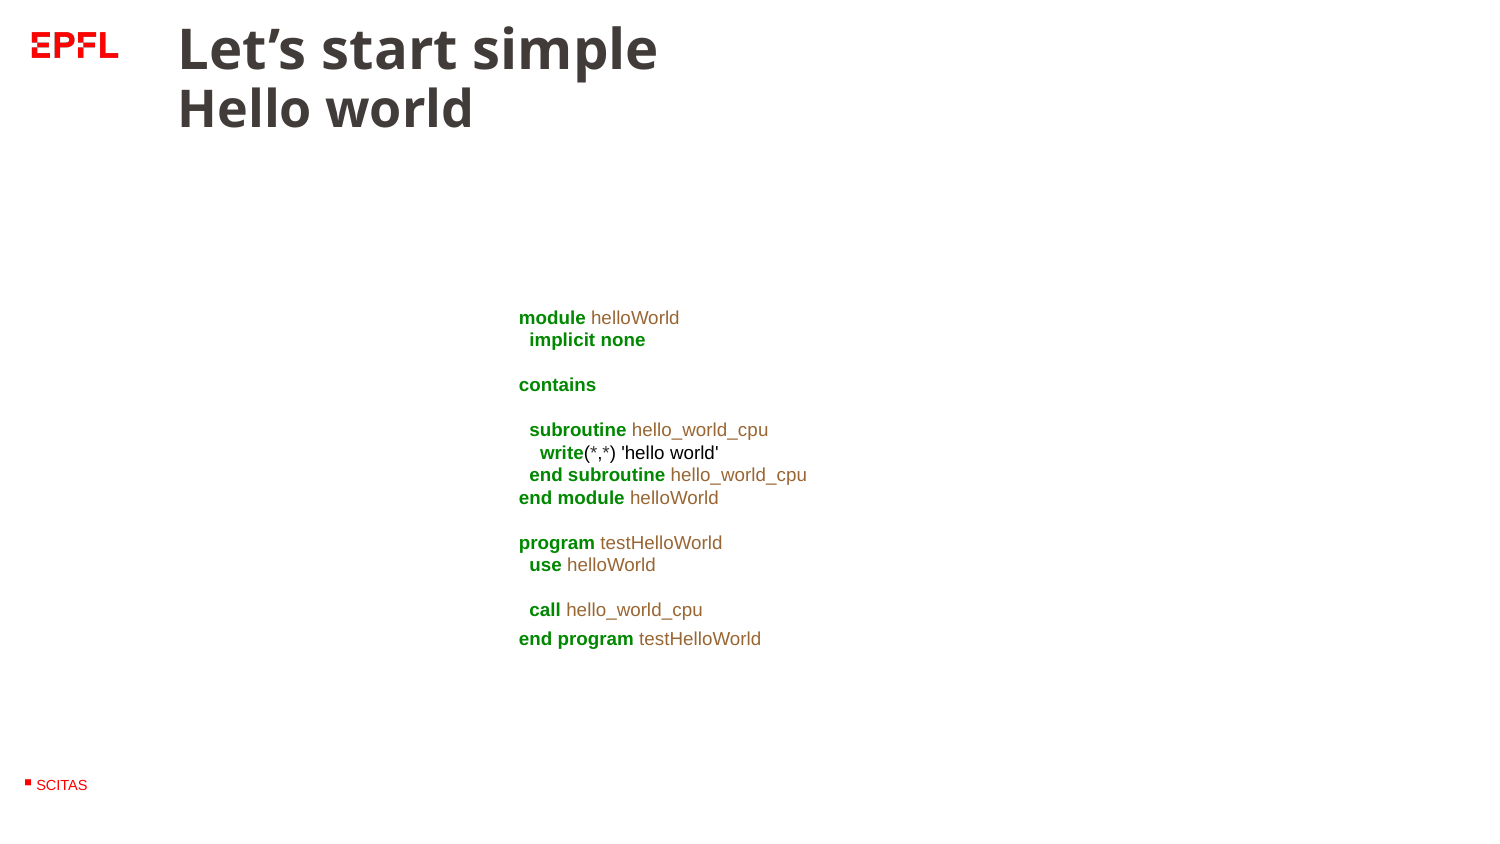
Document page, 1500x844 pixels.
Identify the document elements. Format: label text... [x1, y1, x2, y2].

title Let’s start simple Hello world [148, 21, 1416, 198]
picture [21, 21, 129, 69]
text_box module helloWorld implicit none contains subroutine hello_world_cpu write(*,*) 'hello world' end subroutine hello_world_cpu end module helloWorld program testHelloWorld use helloWorld call hello_world_cpu end program testHelloWorld [503, 290, 996, 664]
